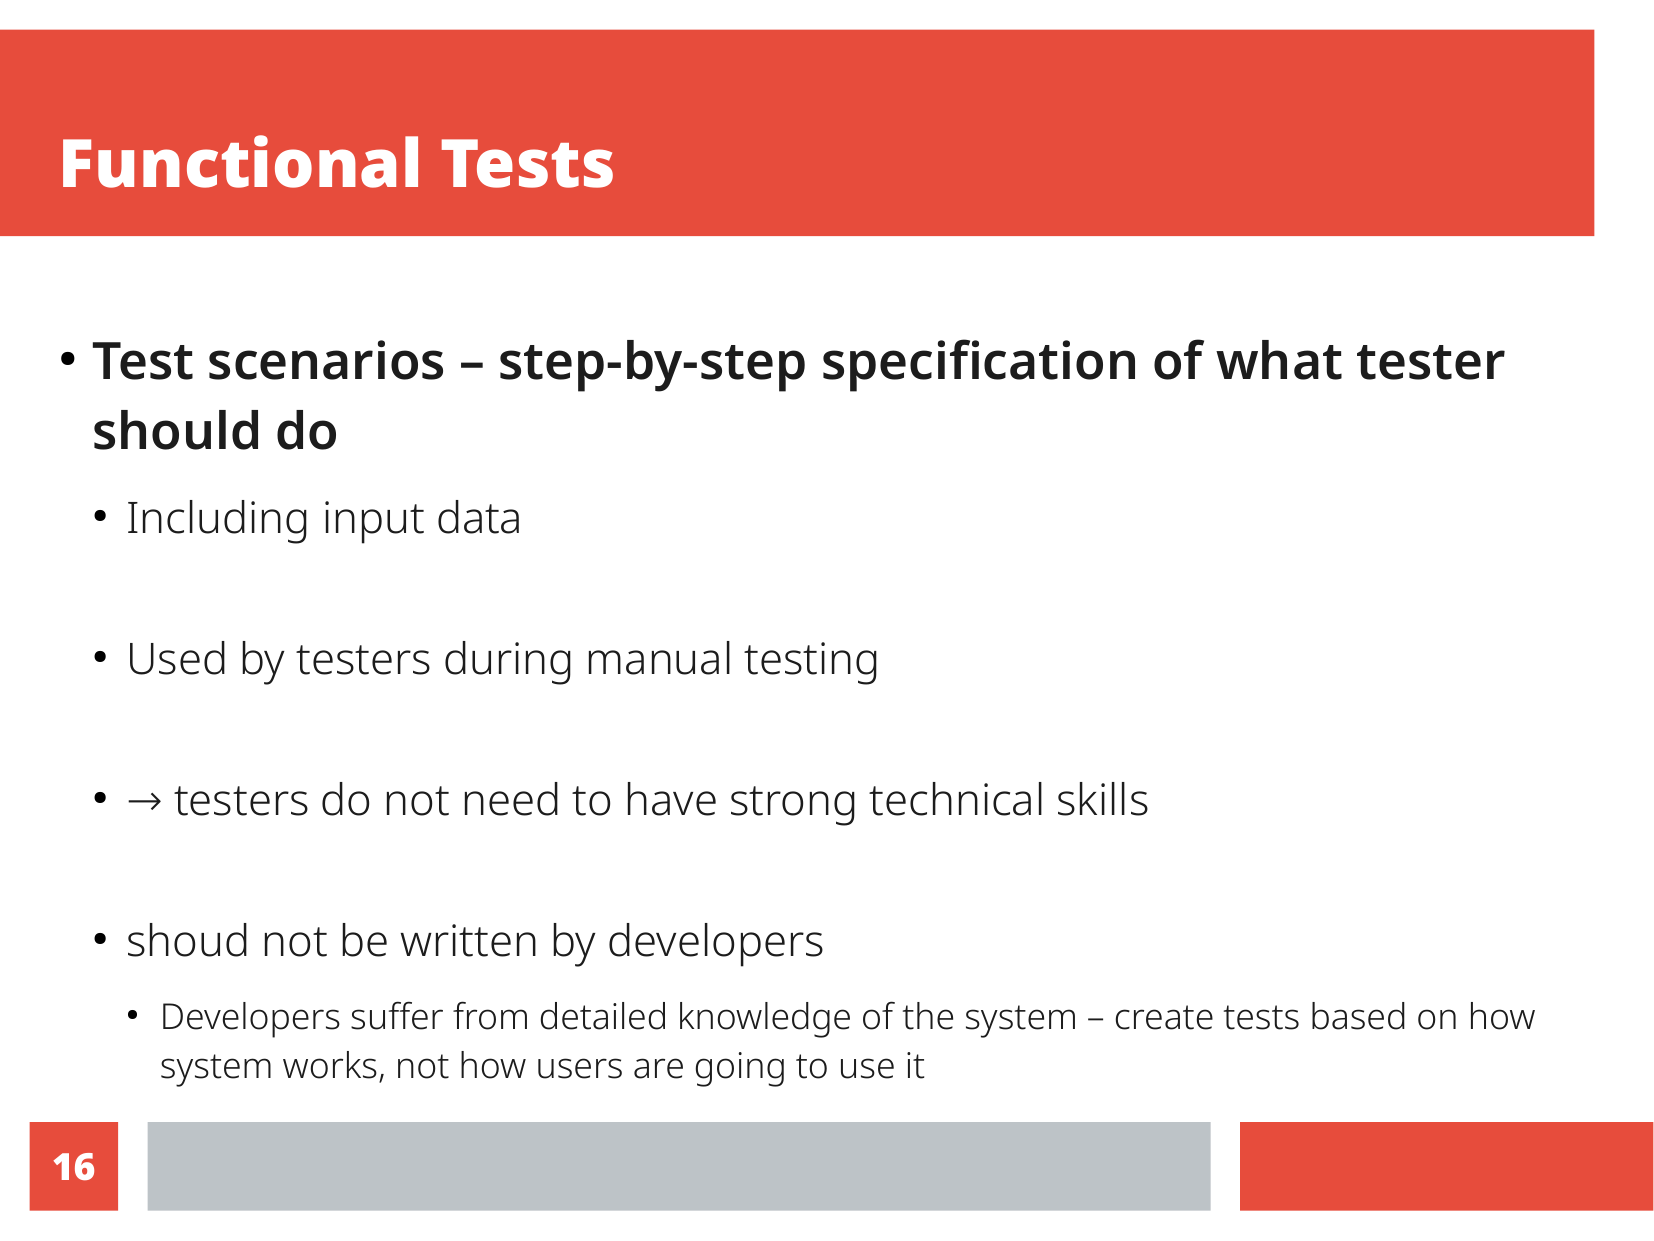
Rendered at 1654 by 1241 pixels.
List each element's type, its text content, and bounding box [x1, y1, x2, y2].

title Functional Tests [59, 59, 1595, 207]
list Test scenarios – step-by-step specification of what tester should do Including input data Used by testers during manual testing → testers do not need to have strong technical skills shoud not be written by developers Developers suffer from detailed knowledge of the system – create tests based on how system works, not how users are going to use it [59, 324, 1565, 1093]
